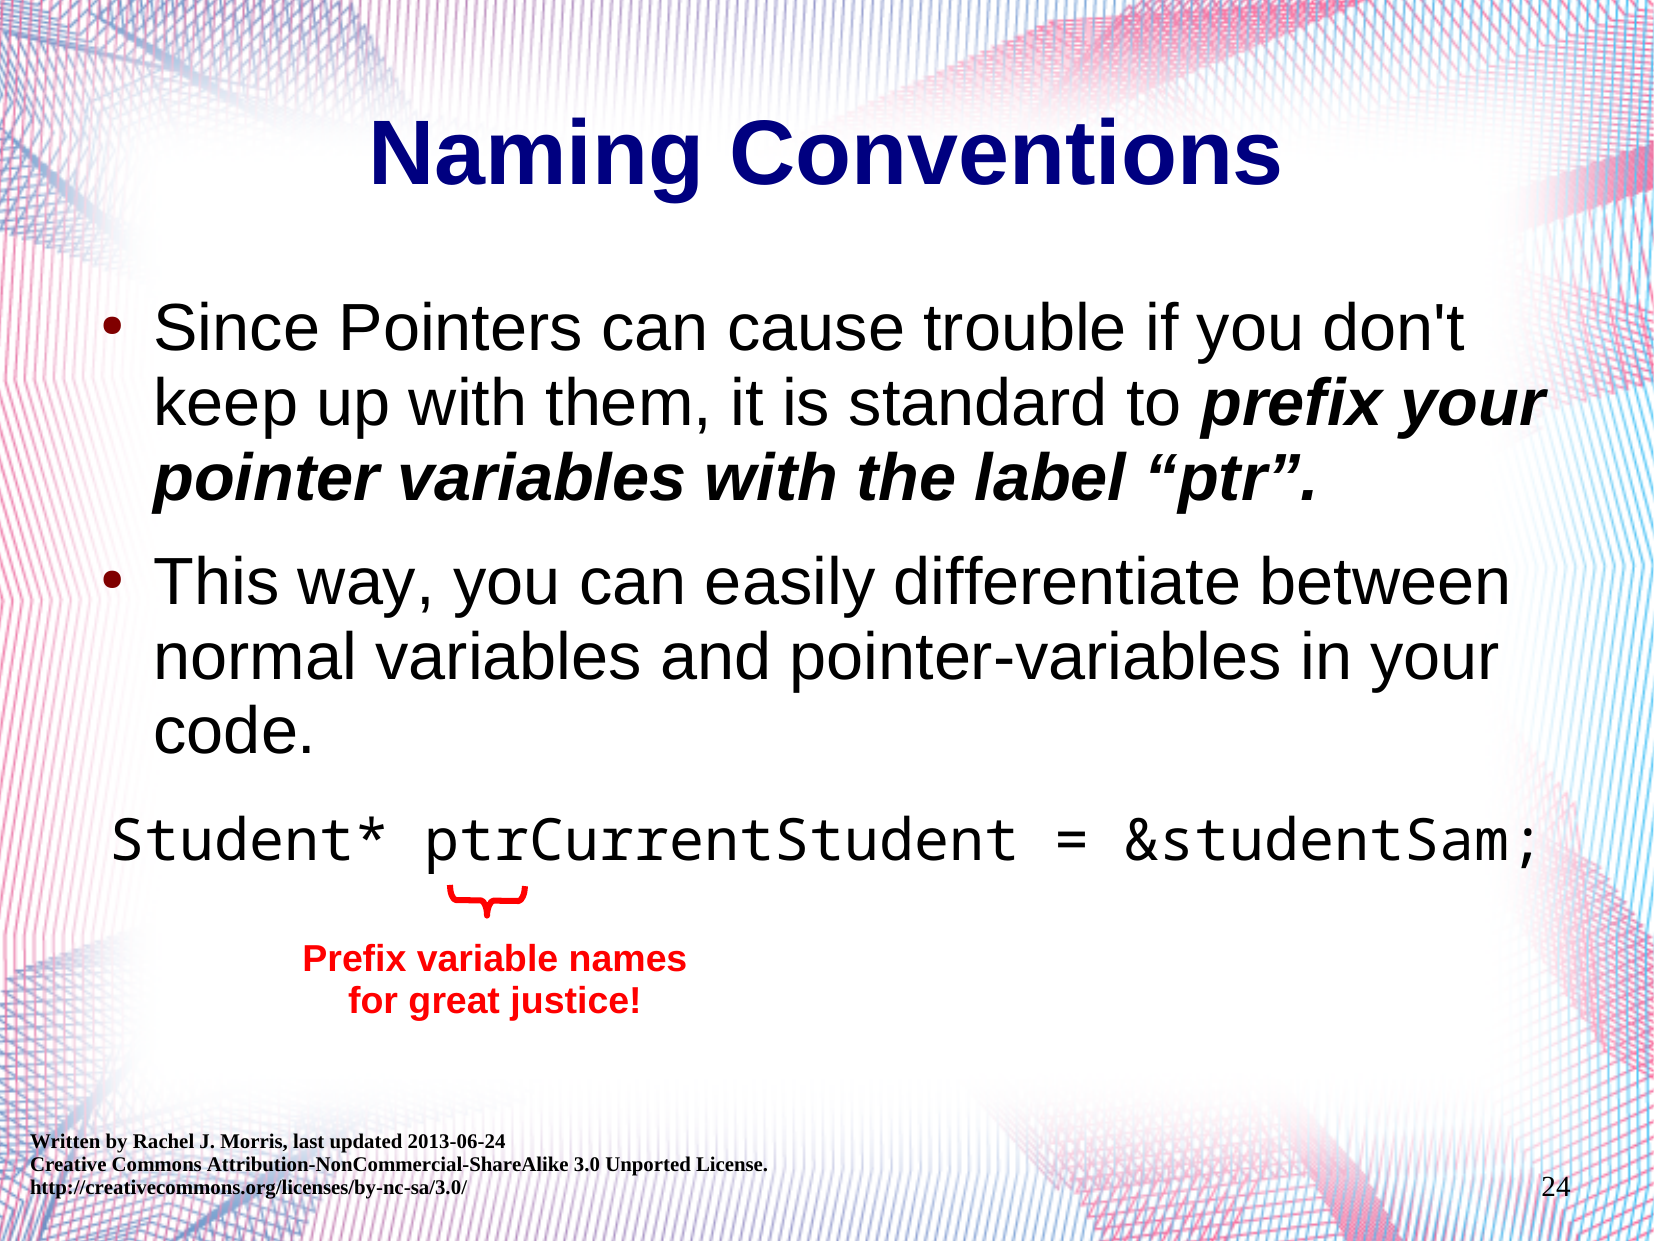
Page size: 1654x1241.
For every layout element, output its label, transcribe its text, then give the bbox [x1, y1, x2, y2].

picture [0, 0, 1654, 1241]
list Since Pointers can cause trouble if you don't keep up with them, it is standard to prefix your pointer variables with the label “ptr”. This way, you can easily differentiate between normal variables and pointer-variables in your code. Student* ptrCurrentStudent = &studentSam; [82, 290, 1571, 1010]
title Naming Conventions [82, 49, 1571, 257]
text_box Prefix variable names for great justice! [270, 930, 721, 1029]
